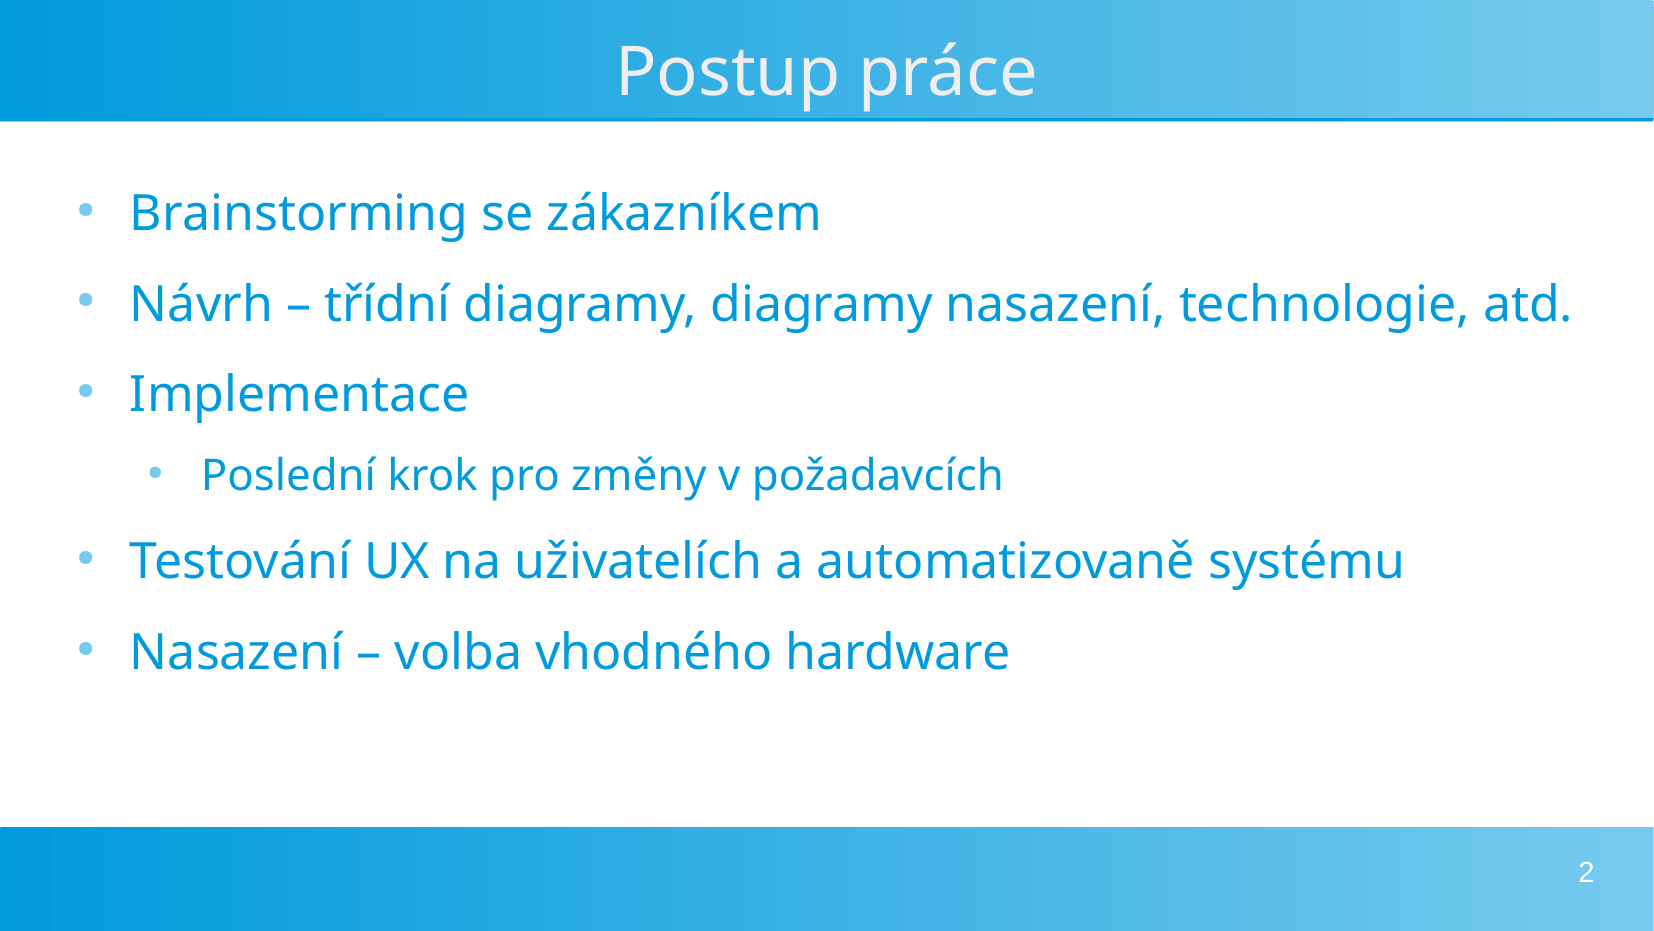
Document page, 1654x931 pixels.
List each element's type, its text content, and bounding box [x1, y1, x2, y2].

title Postup práce [59, 21, 1595, 116]
list Brainstorming se zákazníkem Návrh – třídní diagramy, diagramy nasazení, technologie, atd. Implementace Poslední krok pro změny v požadavcích Testování UX na uživatelích a automatizovaně systému Nasazení – volba vhodného hardware [59, 177, 1595, 768]
